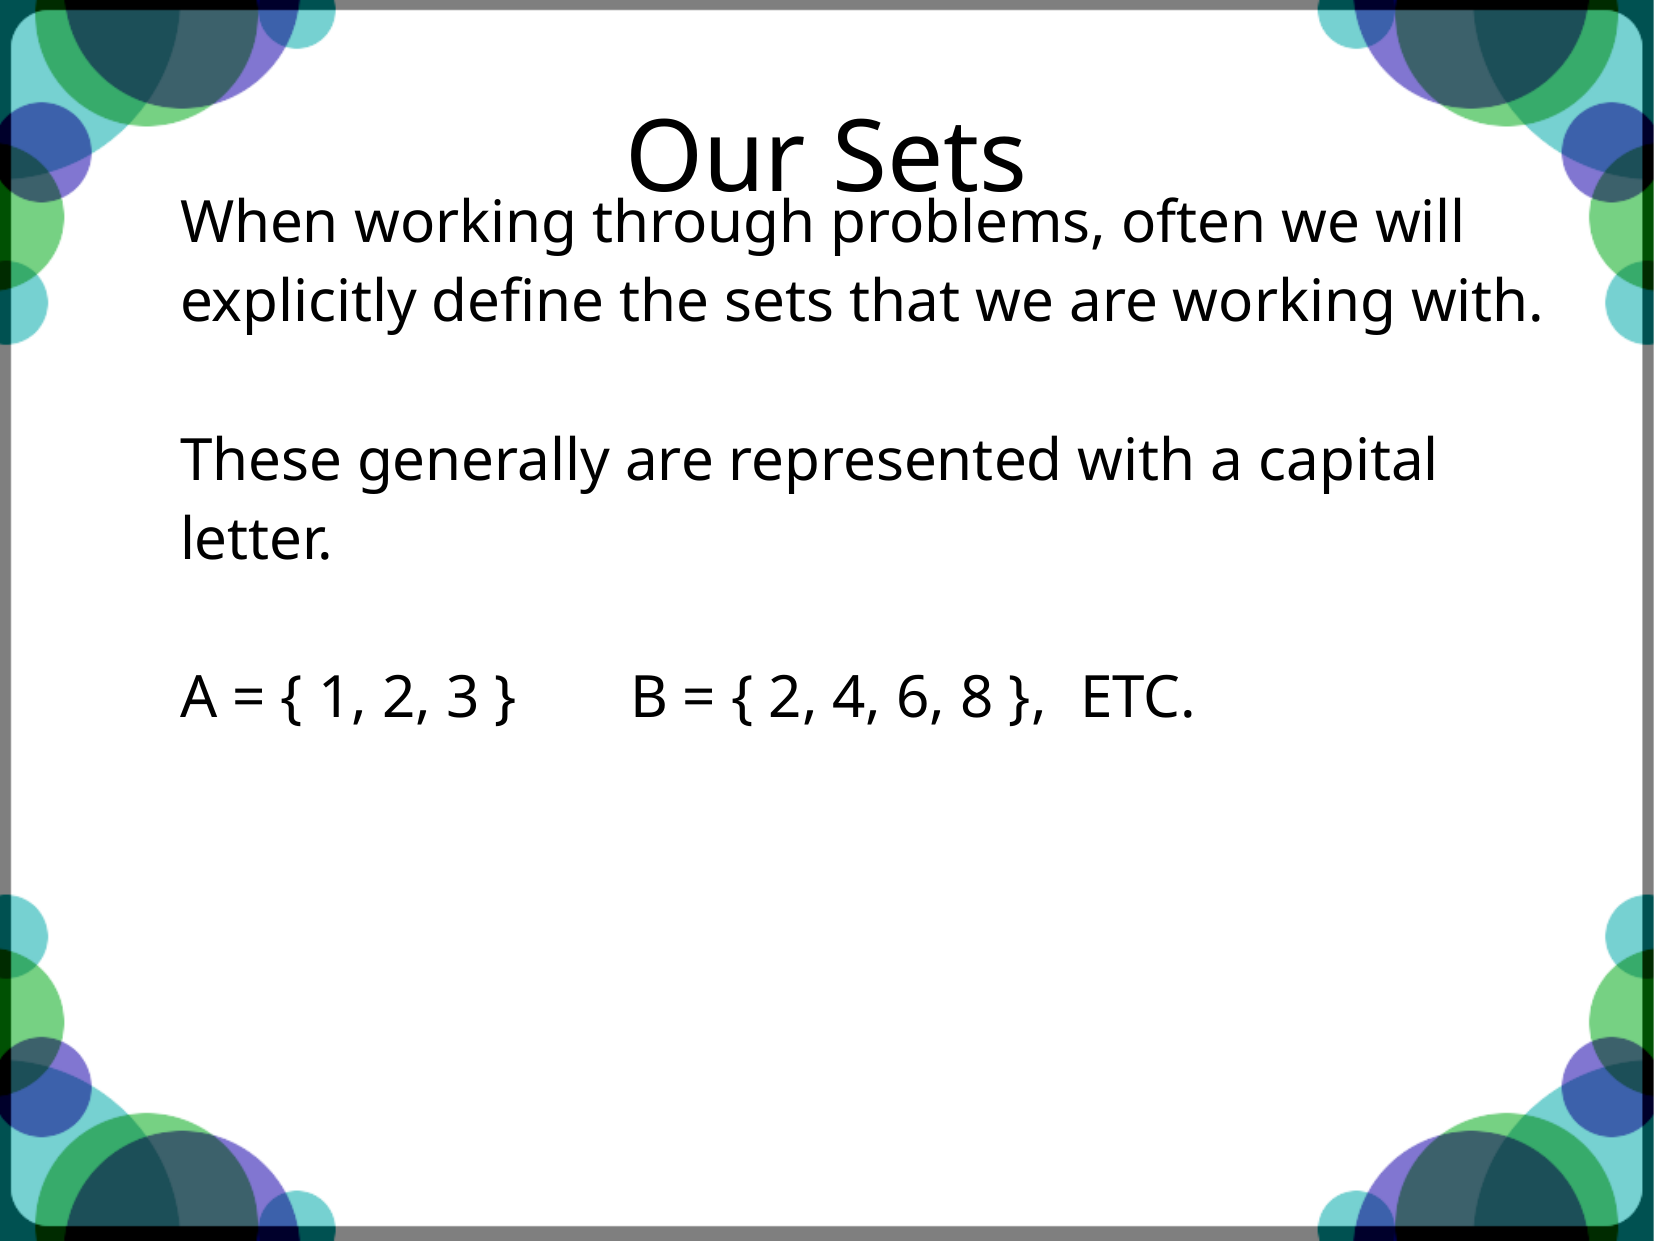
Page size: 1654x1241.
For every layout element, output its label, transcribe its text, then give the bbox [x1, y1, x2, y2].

title Our Sets [623, 215, 639, 225]
text_box When working through problems, often we will explicitly define the sets that we are working with. These generally are represented with a capital letter. A = { 1, 2, 3 } B = { 2, 4, 6, 8 }, ETC. [180, 225, 1606, 691]
title Our Sets [1240, 215, 1256, 225]
title Our Sets [202, 209, 212, 225]
title Our Sets [934, 215, 951, 225]
title Our Sets [789, 215, 805, 225]
title Our Sets [550, 214, 567, 225]
title Our Sets [515, 215, 531, 225]
title Our Sets [1130, 214, 1148, 225]
title Our Sets [840, 214, 857, 225]
title Our Sets [1038, 214, 1053, 225]
title Our Sets [1018, 214, 1033, 225]
picture [0, 0, 1654, 1241]
title Our Sets [409, 214, 427, 225]
title Our Sets [681, 214, 699, 225]
title Our Sets [898, 214, 916, 225]
title Our Sets [244, 215, 260, 225]
title Our Sets [752, 214, 769, 225]
title Our Sets [312, 215, 328, 225]
title Our Sets [82, 49, 1571, 257]
